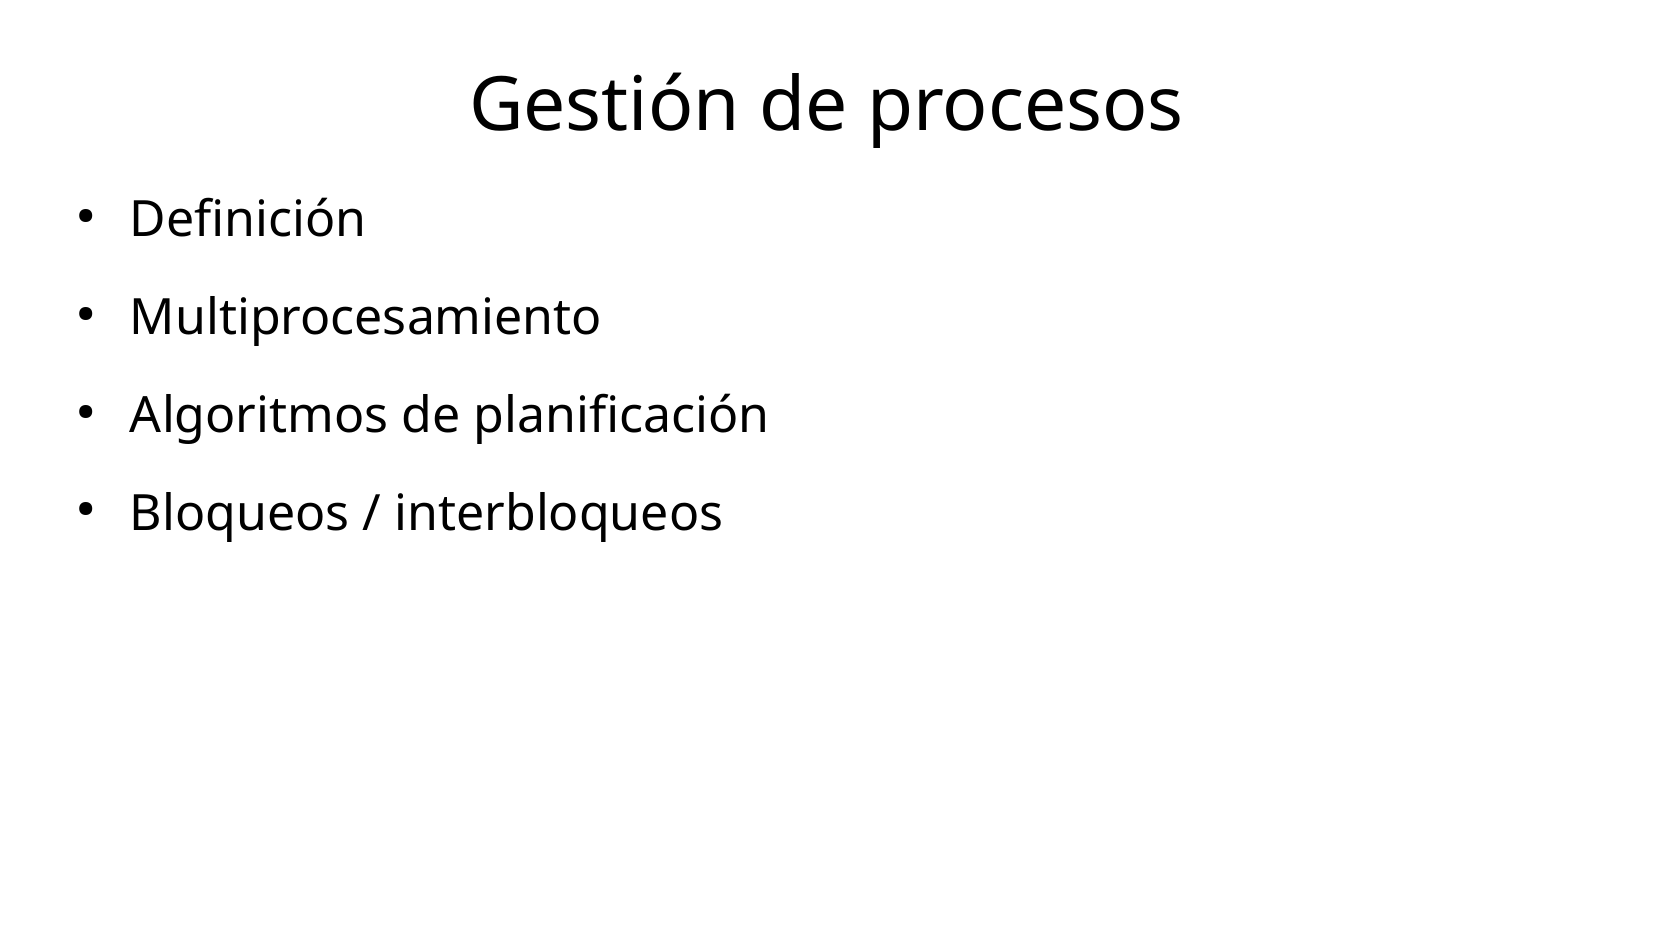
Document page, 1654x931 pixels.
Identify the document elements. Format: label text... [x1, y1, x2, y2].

title Gestión de procesos [82, 48, 1571, 154]
list Definición Multiprocesamiento Algoritmos de planificación Bloqueos / interbloqueos [59, 183, 1595, 892]
